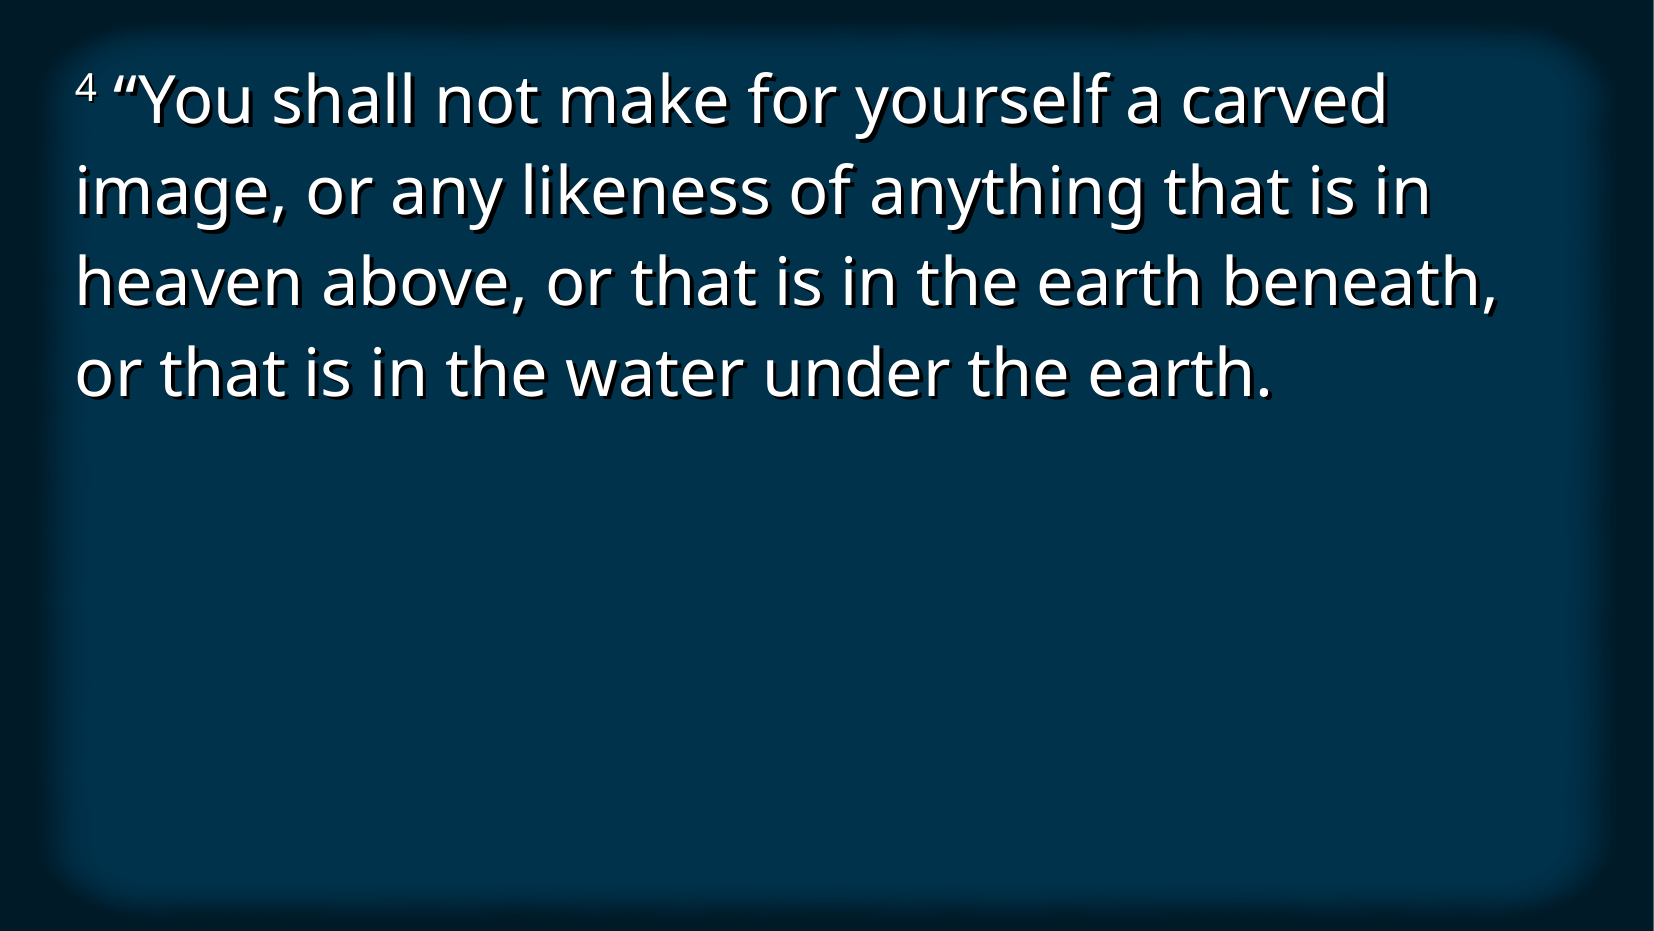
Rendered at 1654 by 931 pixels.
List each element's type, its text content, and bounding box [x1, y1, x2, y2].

picture [0, 0, 1654, 931]
text_box 4 “You shall not make for yourself a carved image, or any likeness of anything that is in heaven above, or that is in the earth beneath, or that is in the water under the earth. [60, 45, 1591, 487]
